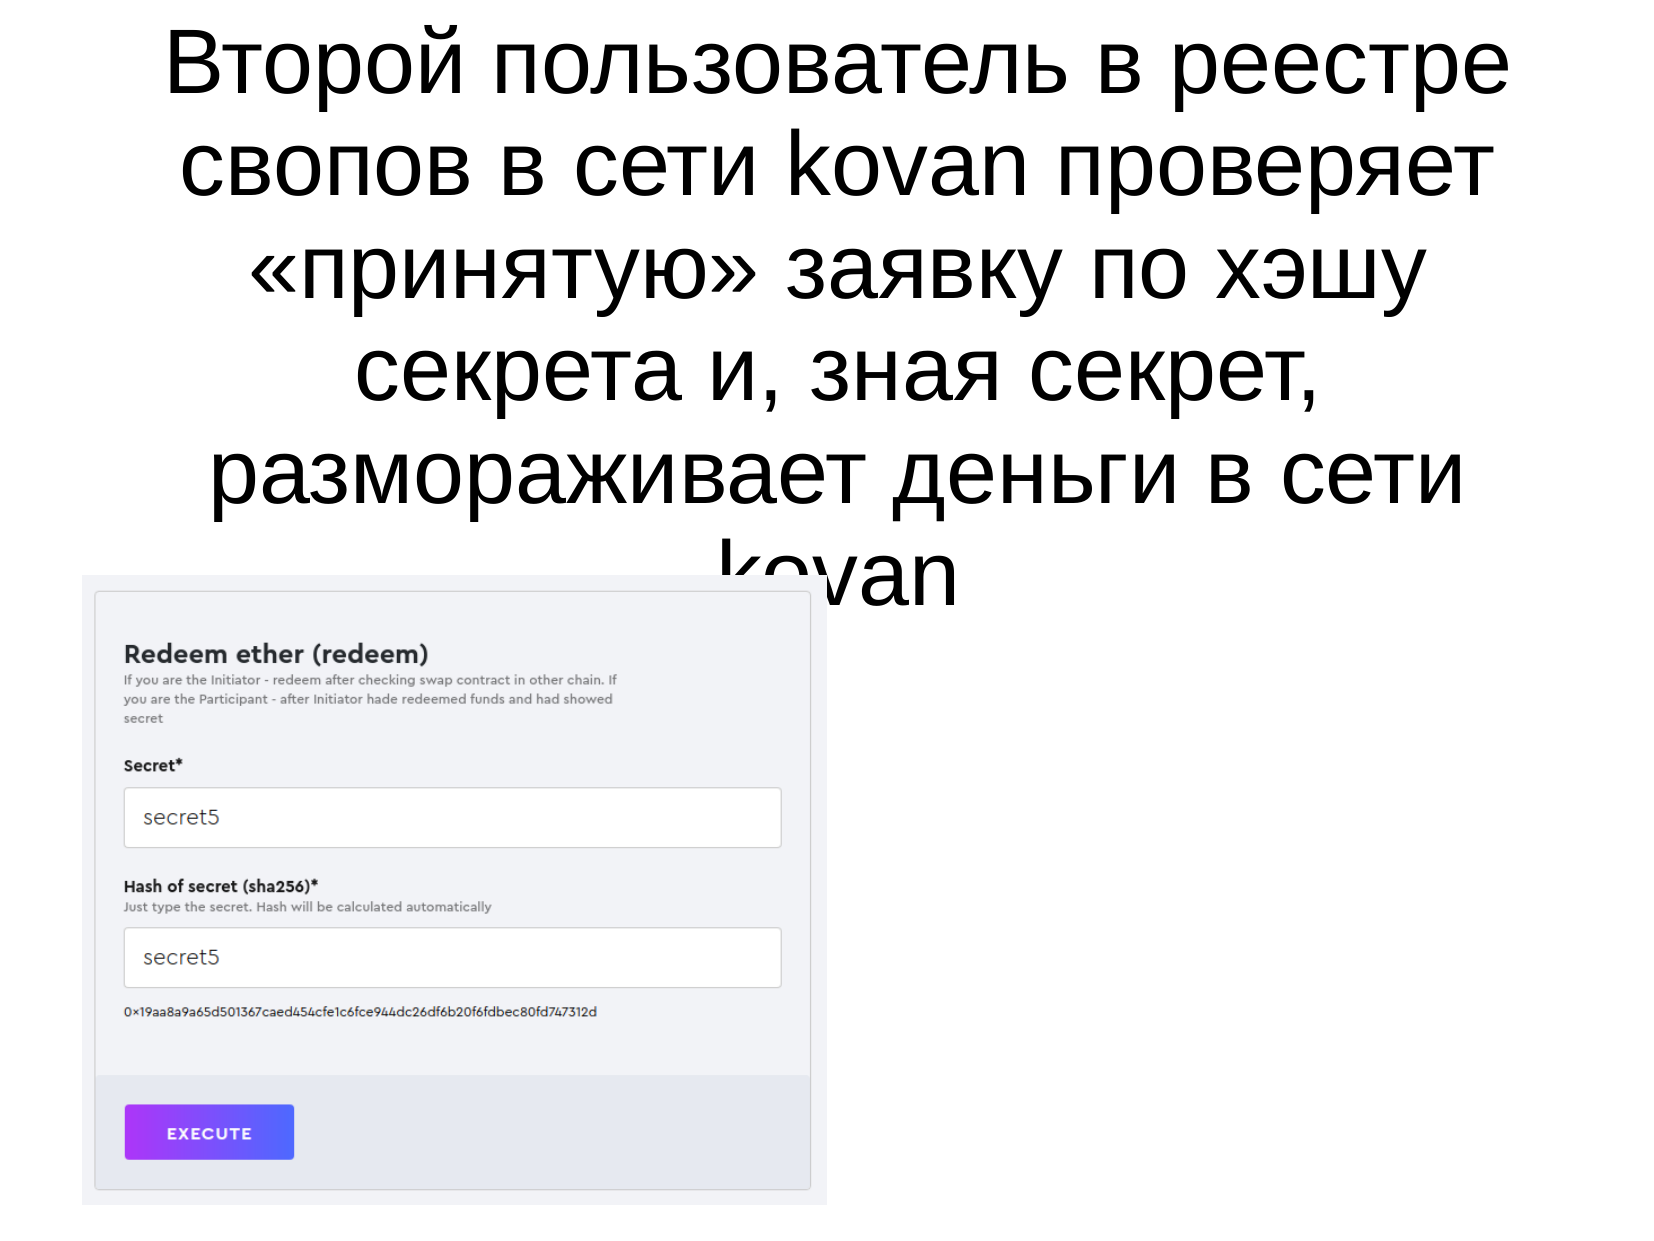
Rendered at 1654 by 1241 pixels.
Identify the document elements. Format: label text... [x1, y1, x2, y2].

picture [82, 575, 827, 1205]
title Второй пользователь в реестре свопов в сети kovan проверяет «принятую» заявку по хэшу секрета и, зная секрет, размораживает деньги в сети kovan [94, 10, 1583, 1138]
